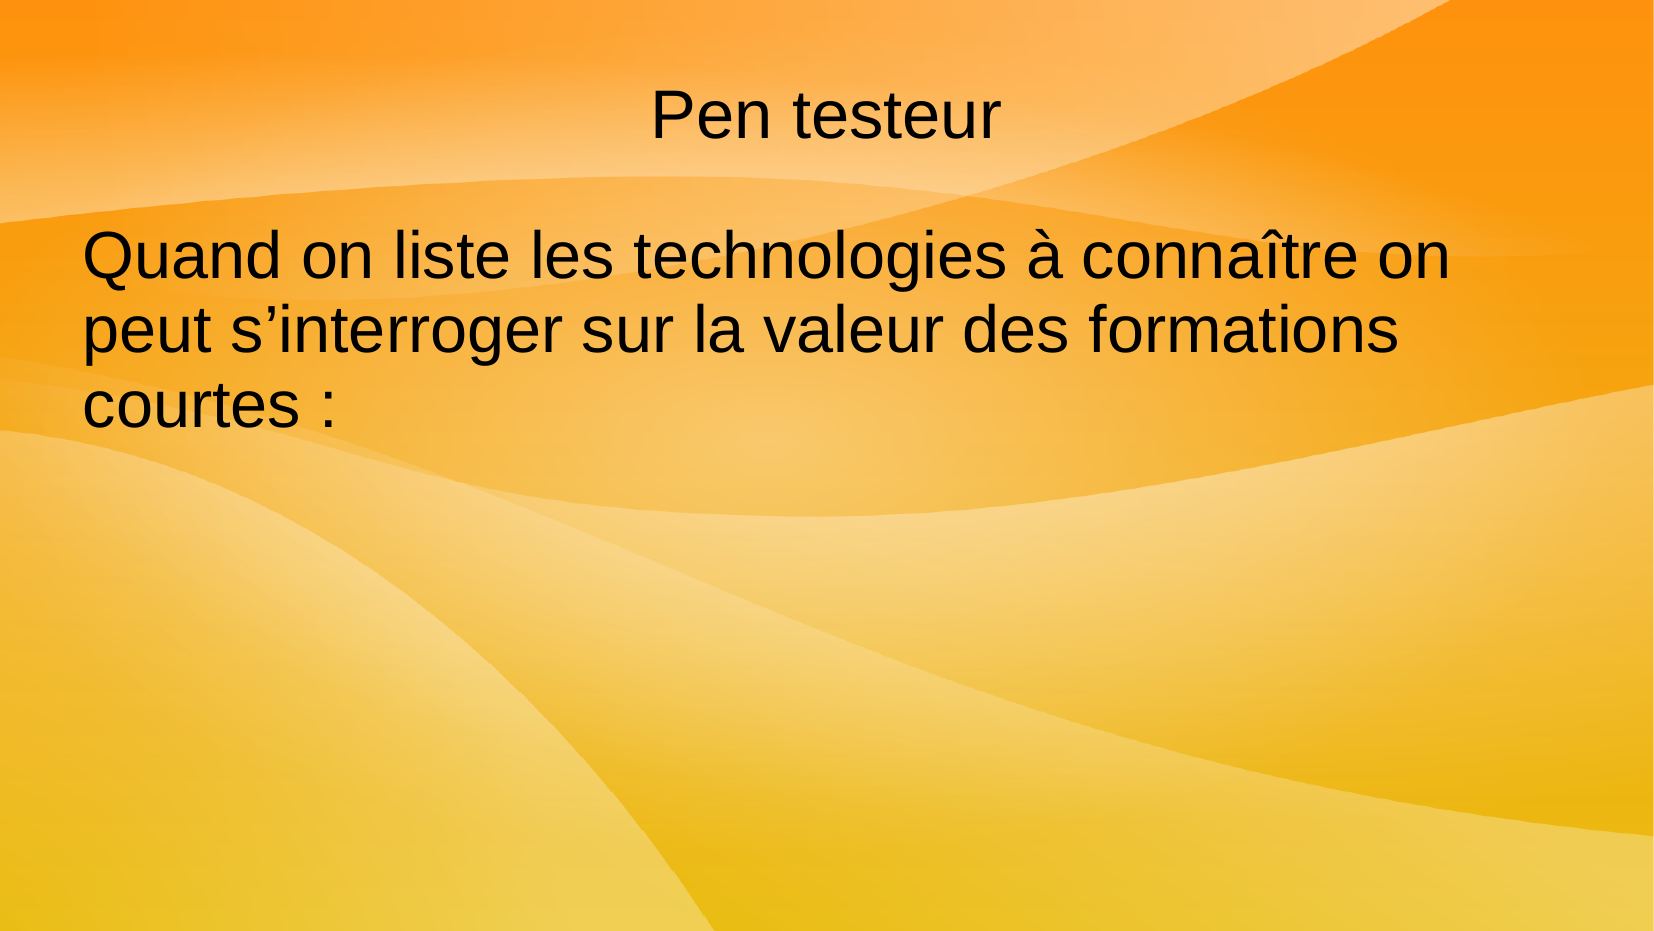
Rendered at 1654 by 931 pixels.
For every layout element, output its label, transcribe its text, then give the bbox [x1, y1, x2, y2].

subtitle Quand on liste les technologies à connaître on peut s’interroger sur la valeur des formations courtes : [82, 217, 1571, 916]
title Pen testeur [82, 37, 1571, 193]
picture [0, 0, 1654, 931]
